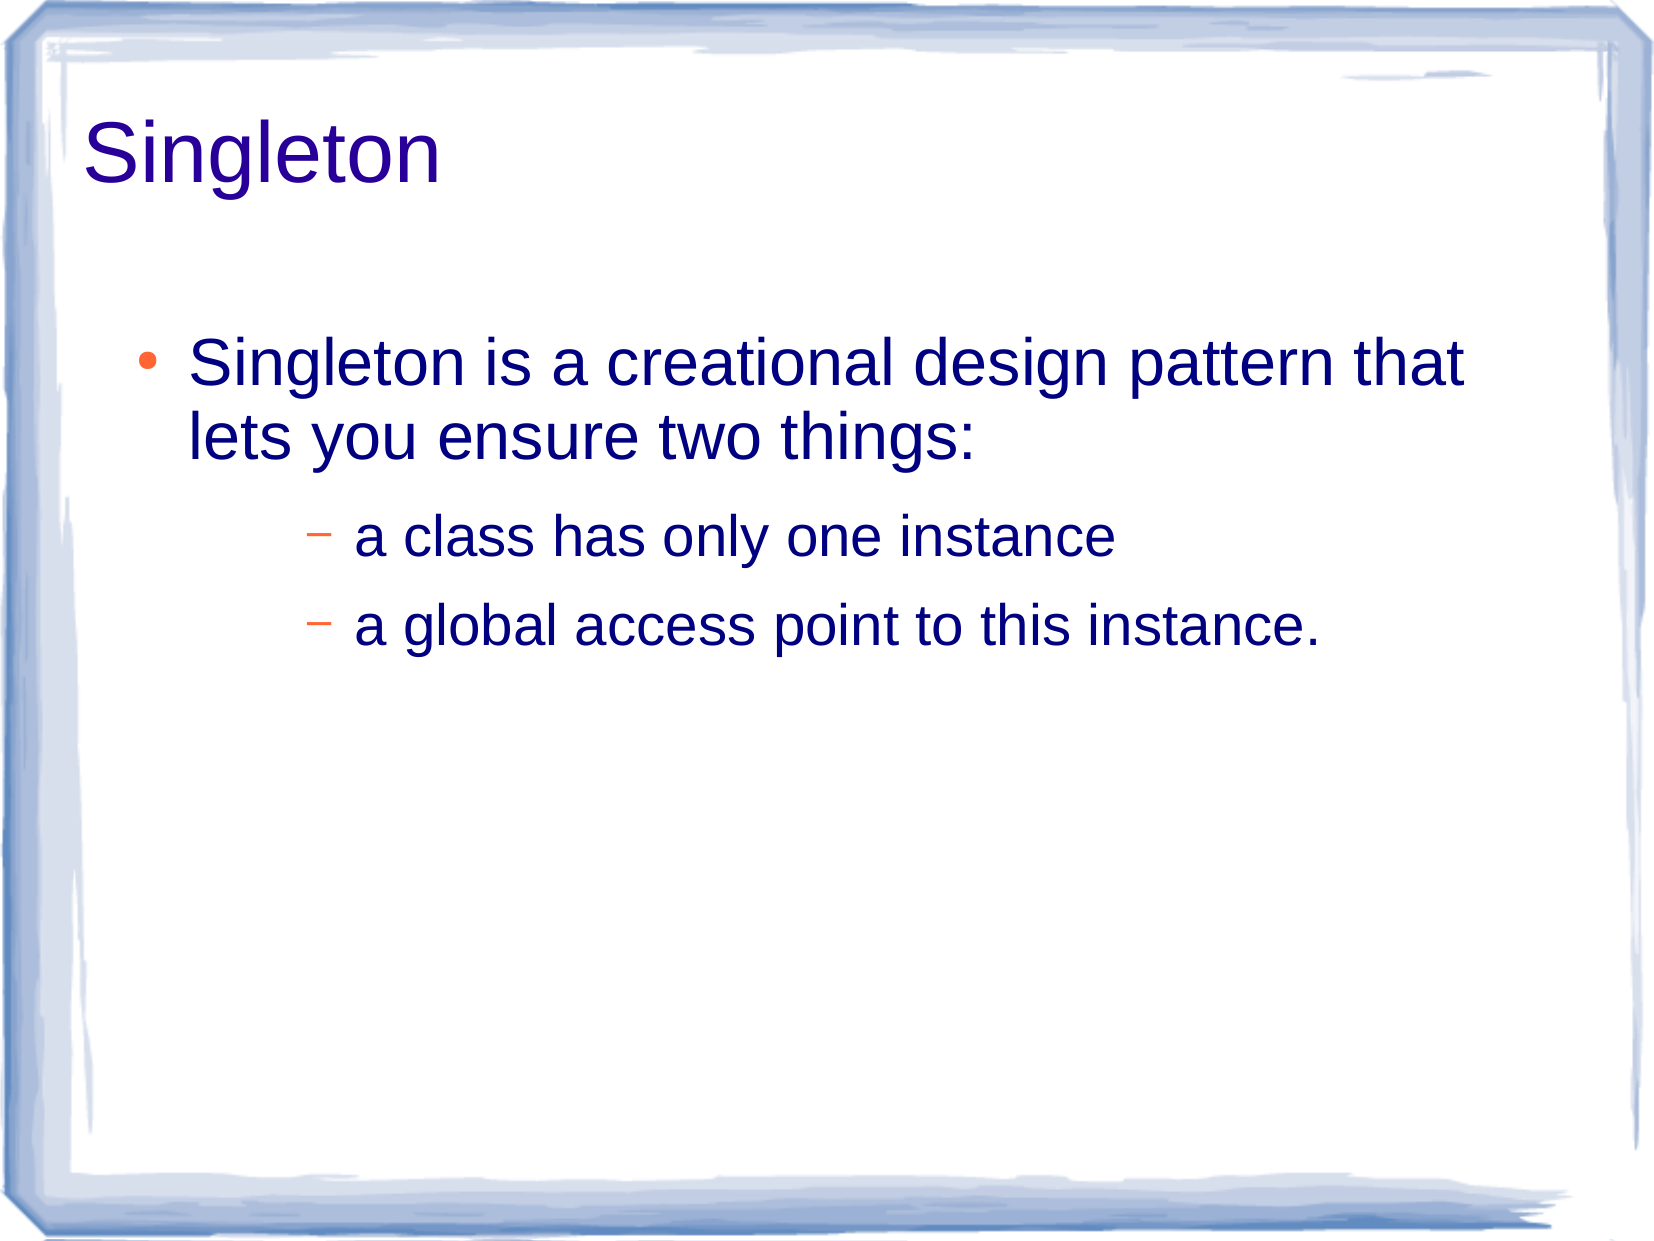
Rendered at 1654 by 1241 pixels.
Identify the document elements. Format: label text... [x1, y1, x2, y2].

title Singleton [82, 49, 1571, 257]
picture [0, 0, 1654, 1241]
list Singleton is a creational design pattern that lets you ensure two things: a class has only one instance a global access point to this instance. [118, 324, 1571, 658]
